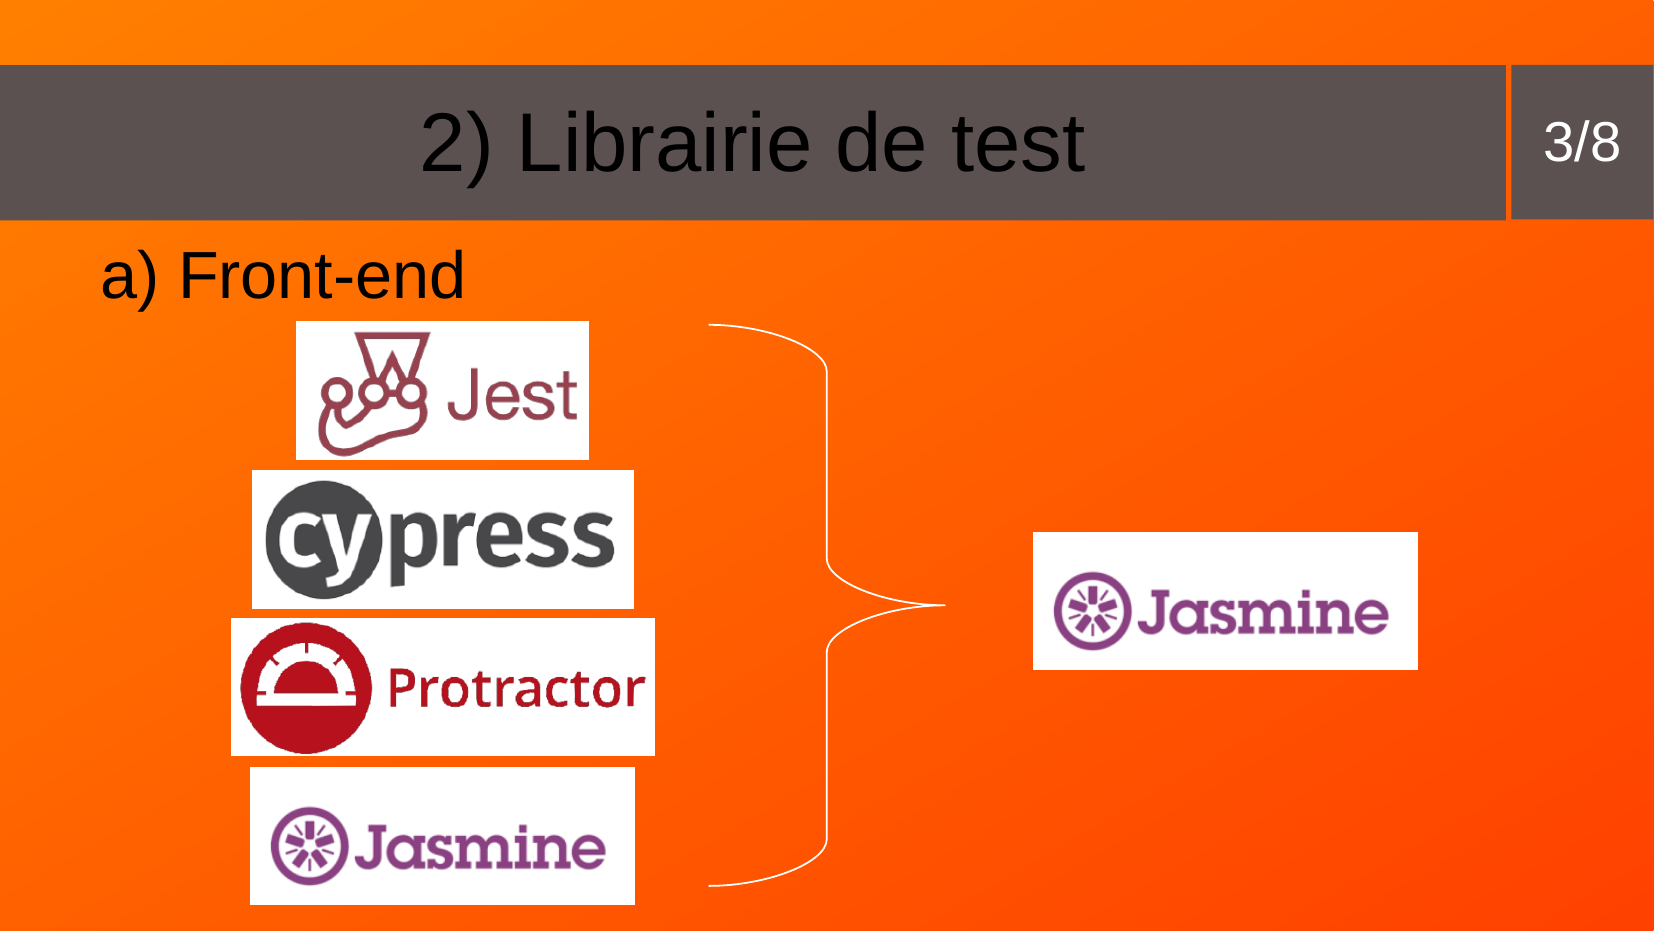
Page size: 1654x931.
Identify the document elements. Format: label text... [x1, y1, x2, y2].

title Librairie de test [0, 65, 1506, 221]
picture [296, 321, 589, 460]
text_box 3/8 [1511, 64, 1654, 220]
picture [252, 470, 634, 609]
picture [1033, 532, 1418, 670]
list Front-end [82, 237, 1571, 931]
picture [250, 767, 635, 905]
picture [231, 618, 655, 756]
